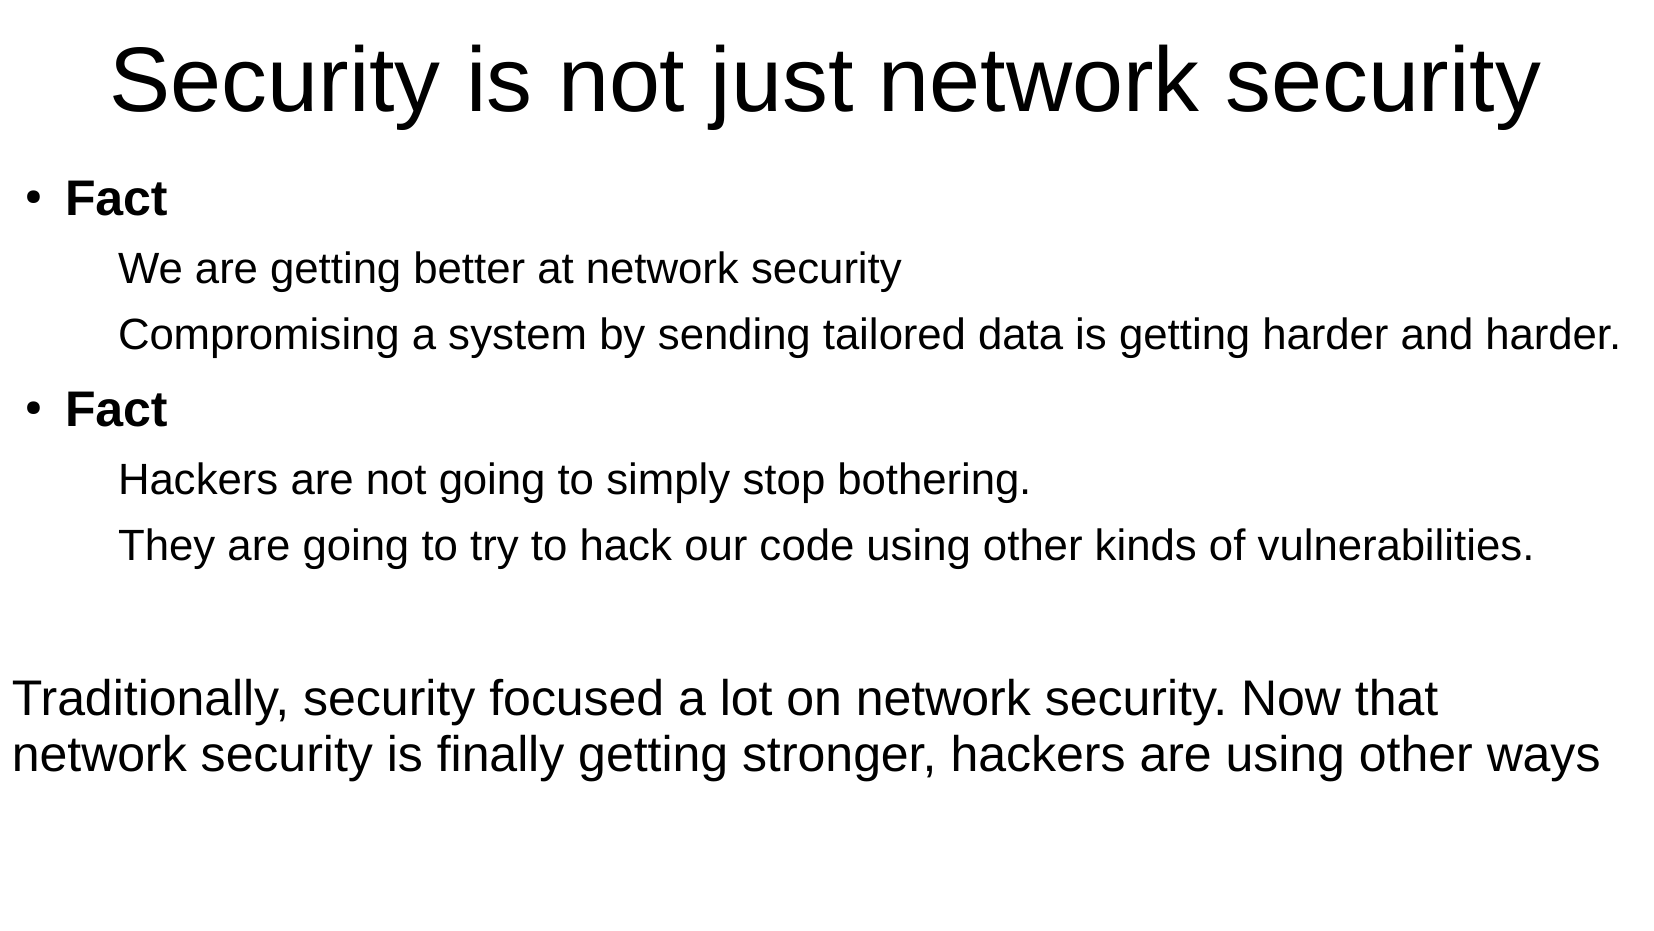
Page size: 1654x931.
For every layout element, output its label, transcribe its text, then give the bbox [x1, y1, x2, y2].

title Security is not just network security [82, 1, 1571, 157]
list Fact We are getting better at network security Compromising a system by sending tailored data is getting harder and harder. Fact Hackers are not going to simply stop bothering. They are going to try to hack our code using other kinds of vulnerabilities. Traditionally, security focused a lot on network security. Now that network security is finally getting stronger, hackers are using other ways [11, 170, 1625, 883]
